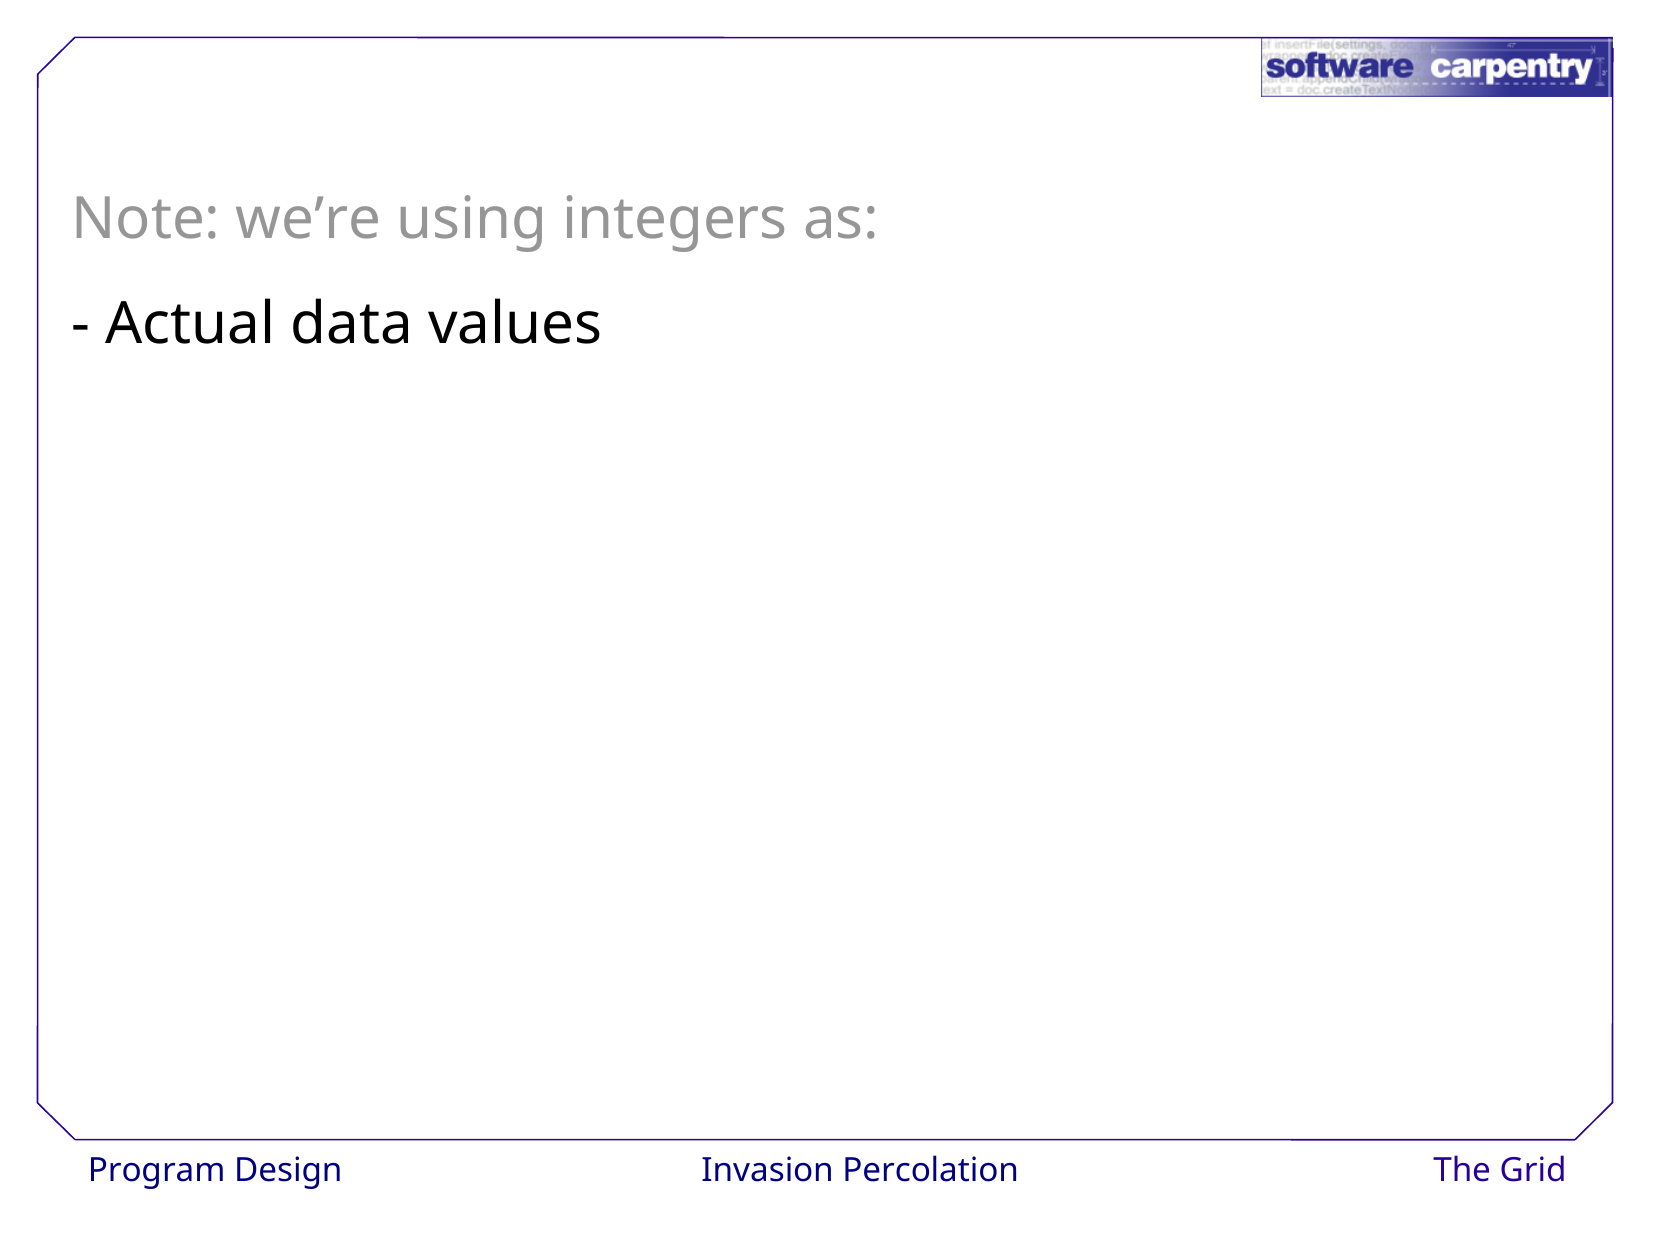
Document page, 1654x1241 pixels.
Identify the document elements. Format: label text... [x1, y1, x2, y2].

text_box Note: we’re using integers as: - Actual data values [56, 137, 1045, 364]
picture [1261, 39, 1613, 97]
